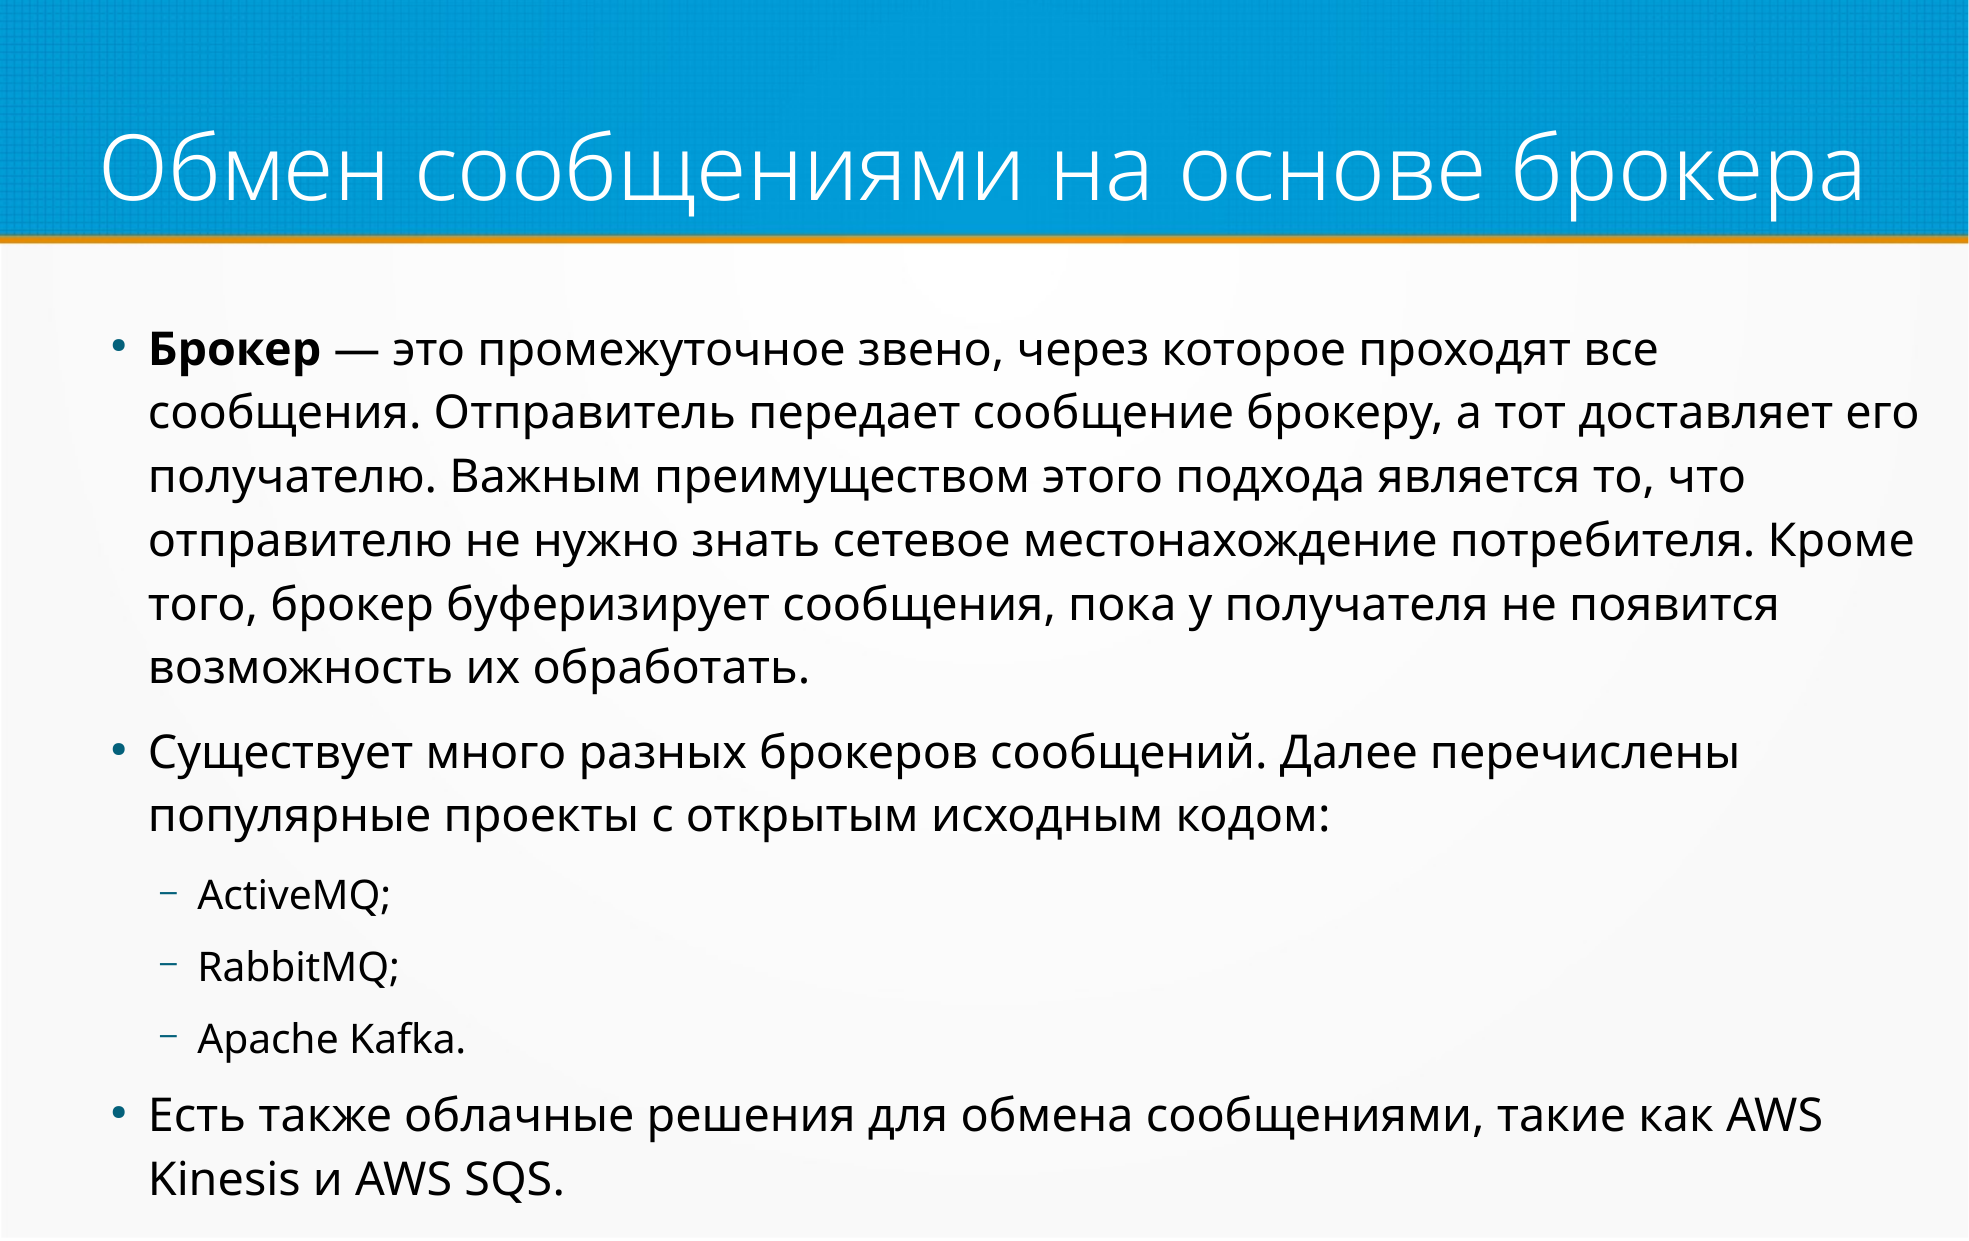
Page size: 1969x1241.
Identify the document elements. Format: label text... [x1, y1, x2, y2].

list Брокер — это промежуточное звено, через которое проходят все сообщения. Отправитель передает сообщение брокеру, а тот доставляет его получателю. Важным преимуществом этого подхода является то, что отправителю не нужно знать сетевое местонахождение потребителя. Кроме того, брокер буферизирует сообщения, пока у получателя не появится возможность их обработать. Существует много разных брокеров сообщений. Далее перечислены популярные проекты с открытым исходным кодом: ActiveMQ; RabbitMQ; Apache Kafka. Есть также облачные решения для обмена сообщениями, такие как AWS Kinesis и AWS SQS. [98, 315, 1938, 1217]
picture [0, 233, 1969, 1241]
title Обмен сообщениями на основе брокера [98, 19, 1870, 227]
